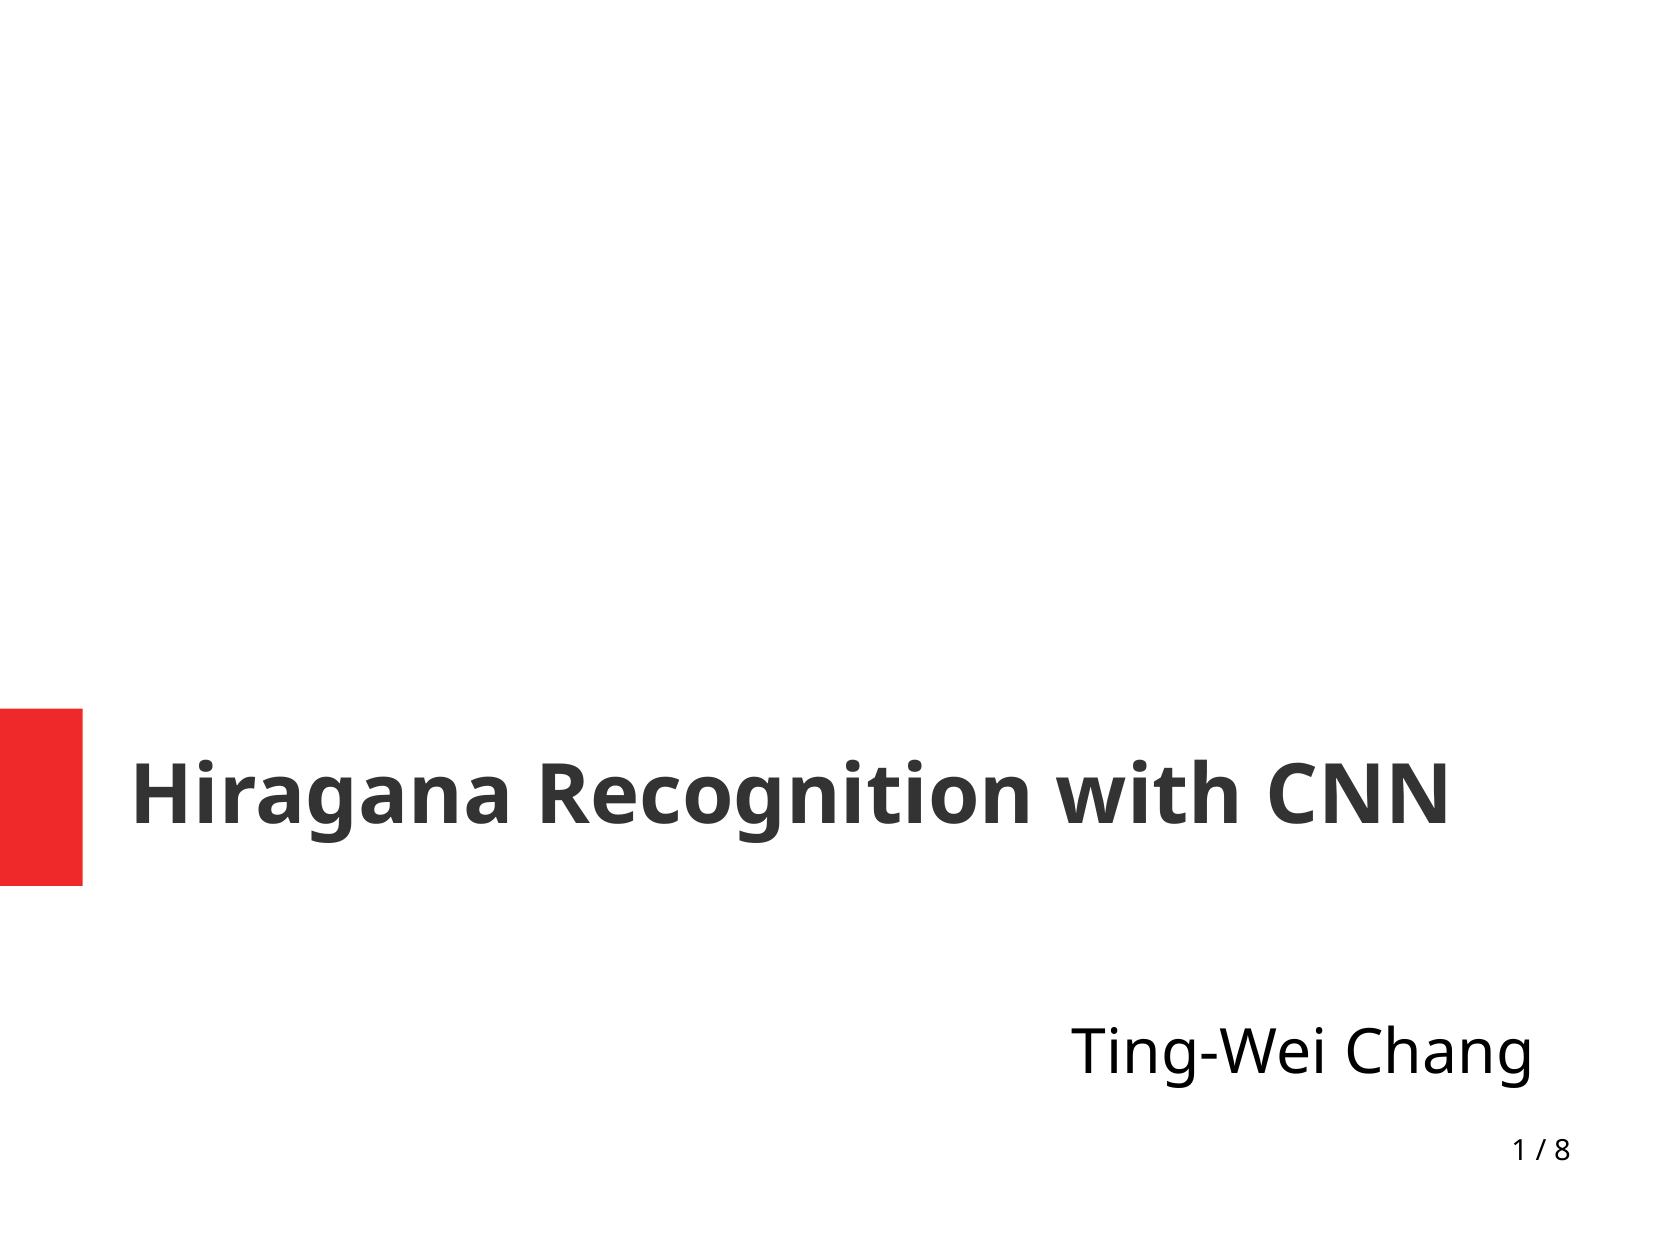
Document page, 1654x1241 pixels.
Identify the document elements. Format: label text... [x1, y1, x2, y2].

title Hiragana Recognition with CNN [129, 655, 1536, 928]
subtitle Ting-Wei Chang [129, 968, 1536, 1130]
